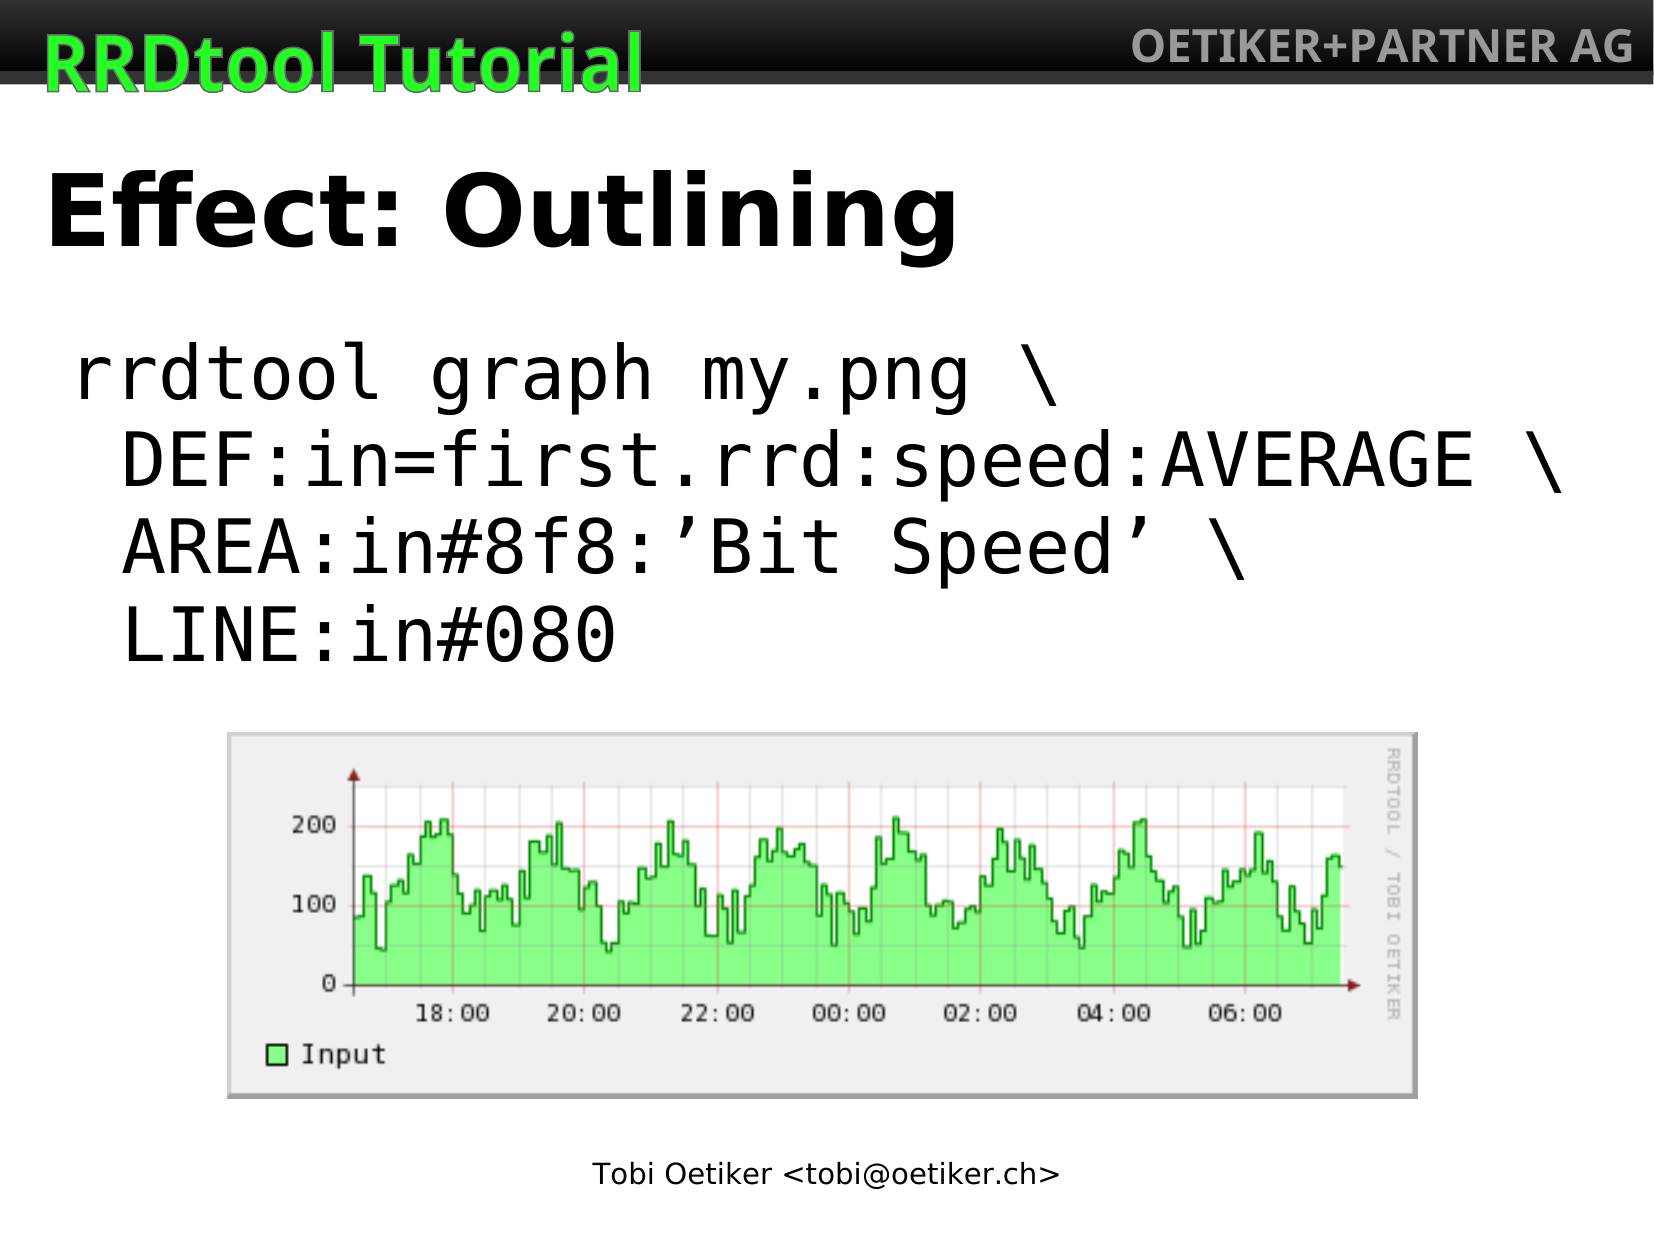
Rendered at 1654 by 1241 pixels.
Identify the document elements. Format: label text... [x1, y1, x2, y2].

title Effect: Outlining [43, 137, 1582, 287]
picture [227, 732, 1418, 1099]
list rrdtool graph my.png \ DEF:in=first.rrd:speed:AVERAGE \ AREA:in#8f8:’Bit Speed’ \ LINE:in#080 [50, 329, 1571, 1099]
